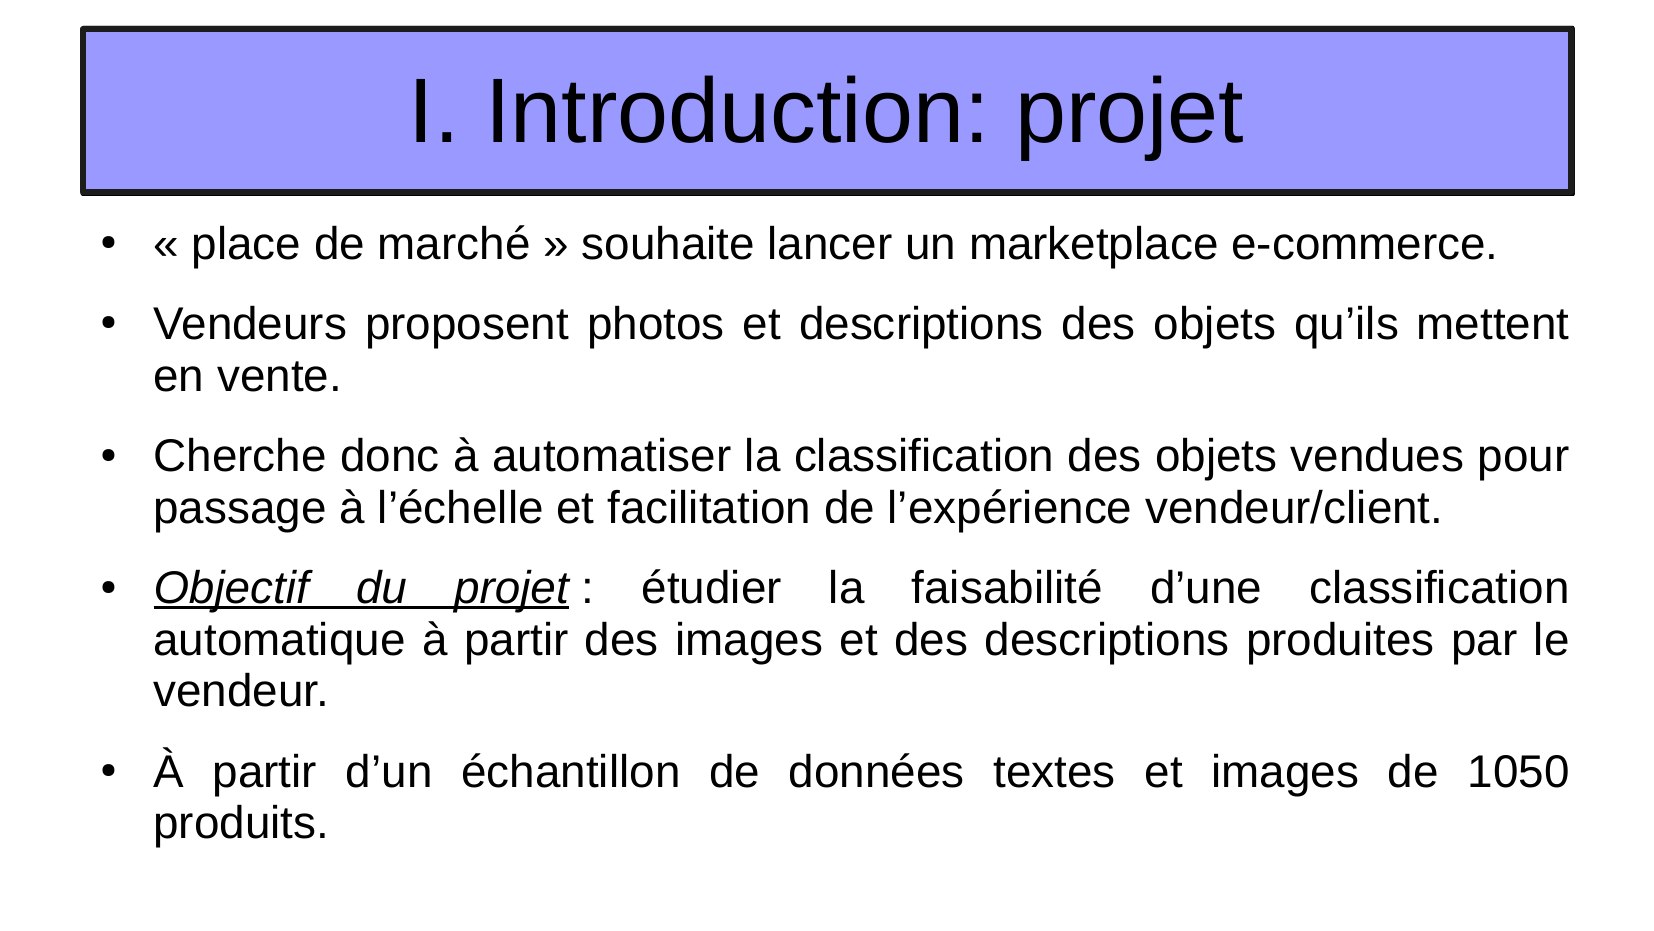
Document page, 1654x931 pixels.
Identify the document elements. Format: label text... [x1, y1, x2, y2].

title I. Introduction: projet [82, 28, 1572, 193]
list « place de marché » souhaite lancer un marketplace e-commerce. Vendeurs proposent photos et descriptions des objets qu’ils mettent en vente. Cherche donc à automatiser la classification des objets vendues pour passage à l’échelle et facilitation de l’expérience vendeur/client. Objectif du projet : étudier la faisabilité d’une classification automatique à partir des images et des descriptions produites par le vendeur. À partir d’un échantillon de données textes et images de 1050 produits. [82, 217, 1571, 886]
